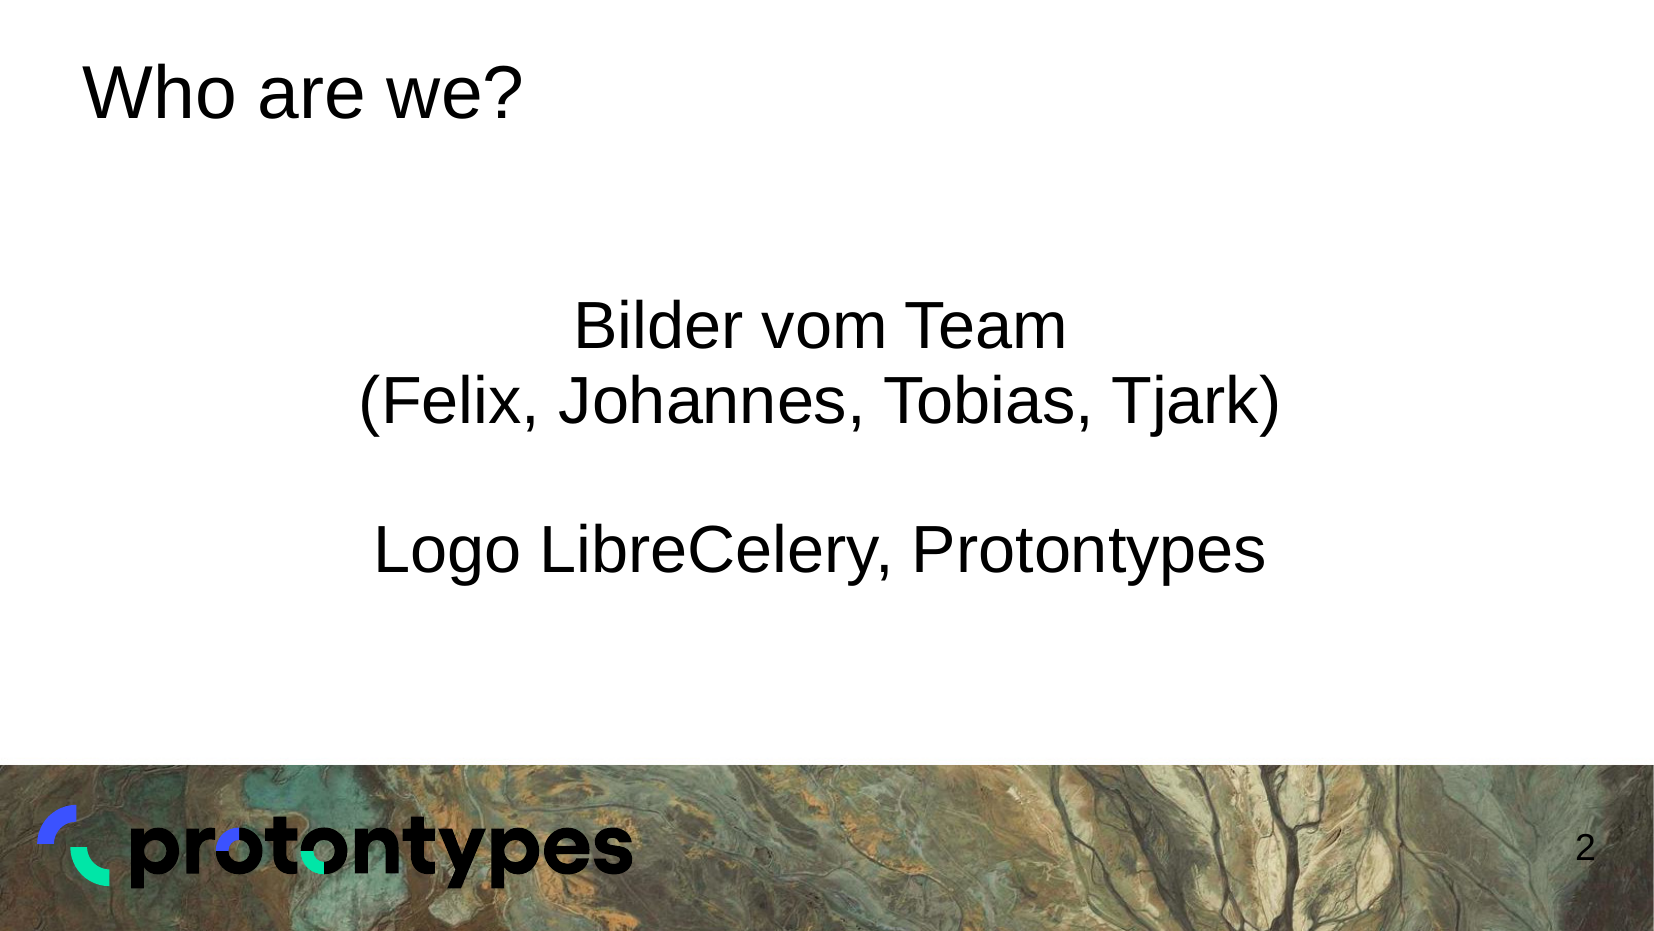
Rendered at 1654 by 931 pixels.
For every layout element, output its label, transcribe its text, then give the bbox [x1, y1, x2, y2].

title Who are we? [82, 37, 1571, 148]
subtitle Bilder vom Team (Felix, Johannes, Tobias, Tjark) Logo LibreCelery, Protontypes [76, 147, 1565, 728]
picture [0, 0, 1654, 931]
